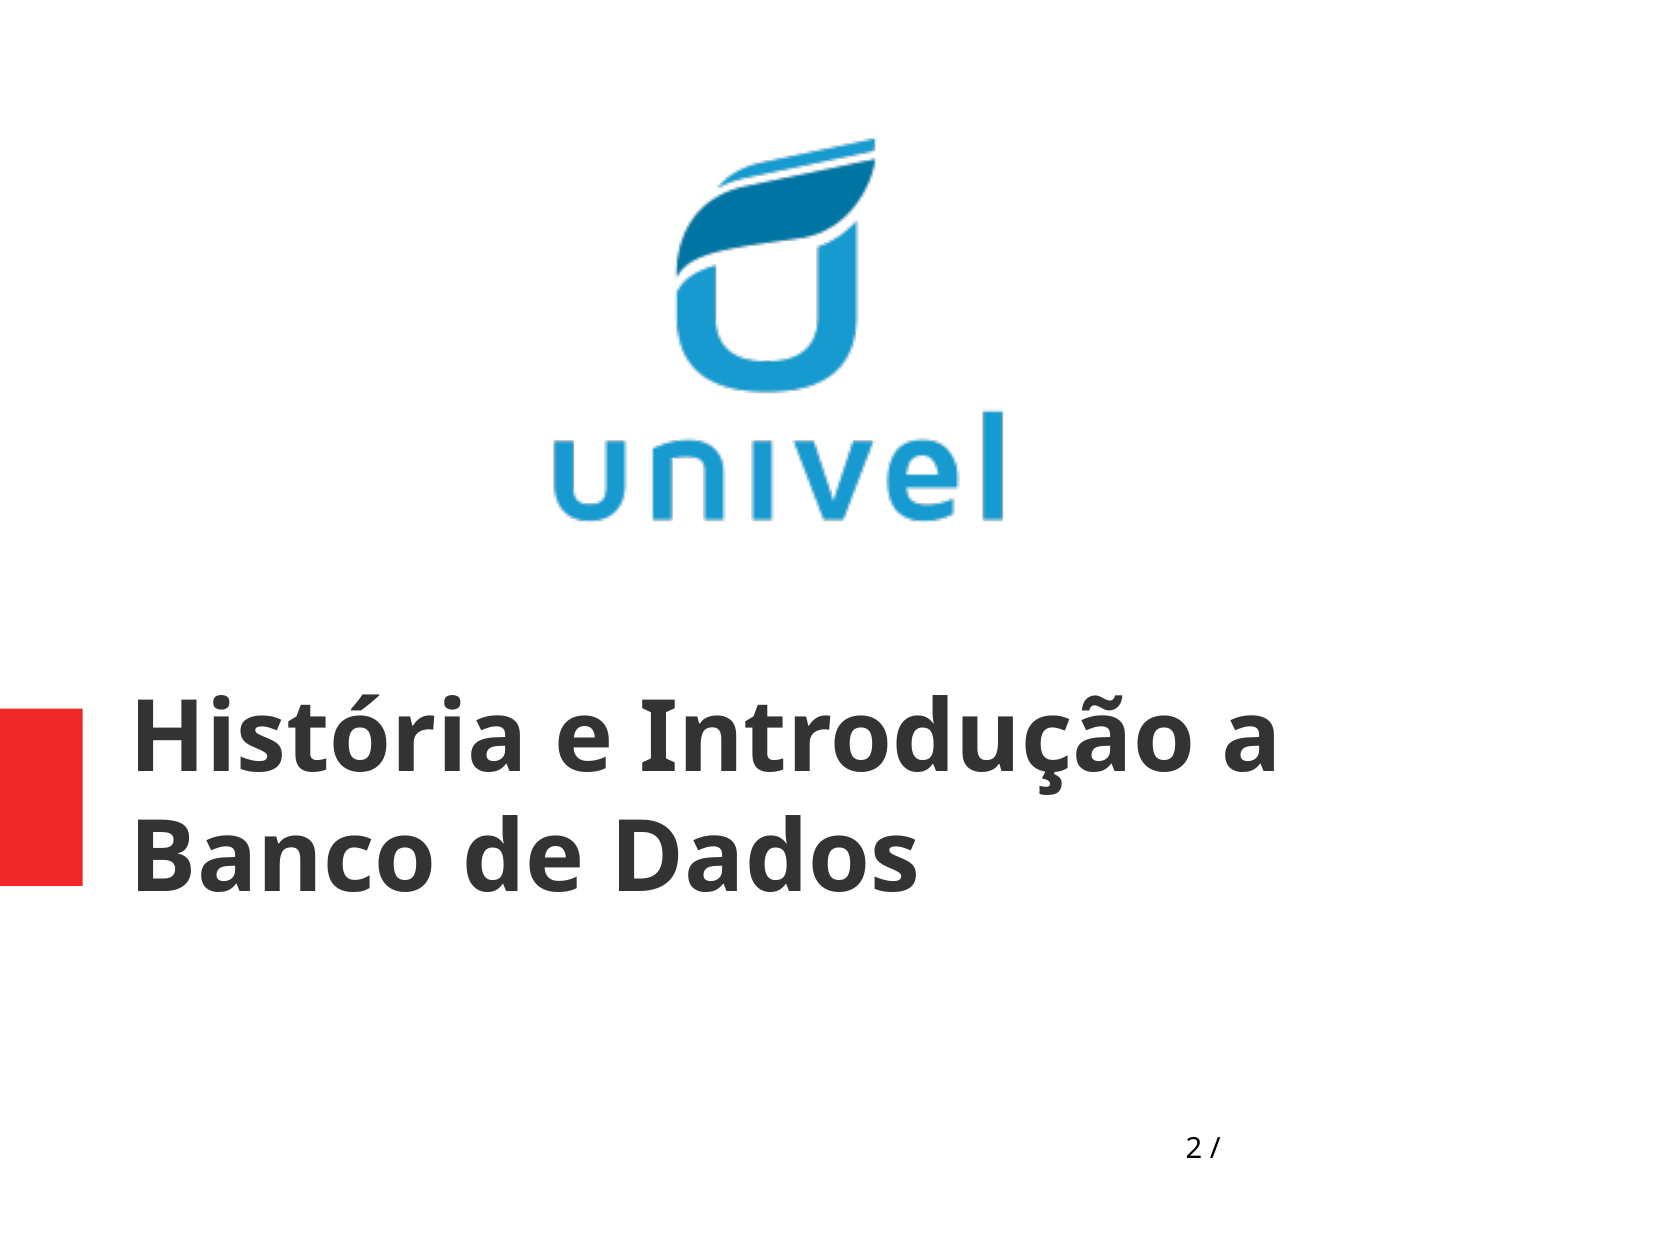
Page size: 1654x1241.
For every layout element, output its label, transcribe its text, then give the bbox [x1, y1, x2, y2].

title História e Introdução a Banco de Dados [129, 655, 1536, 928]
text_box / [1185, 1129, 1571, 1216]
